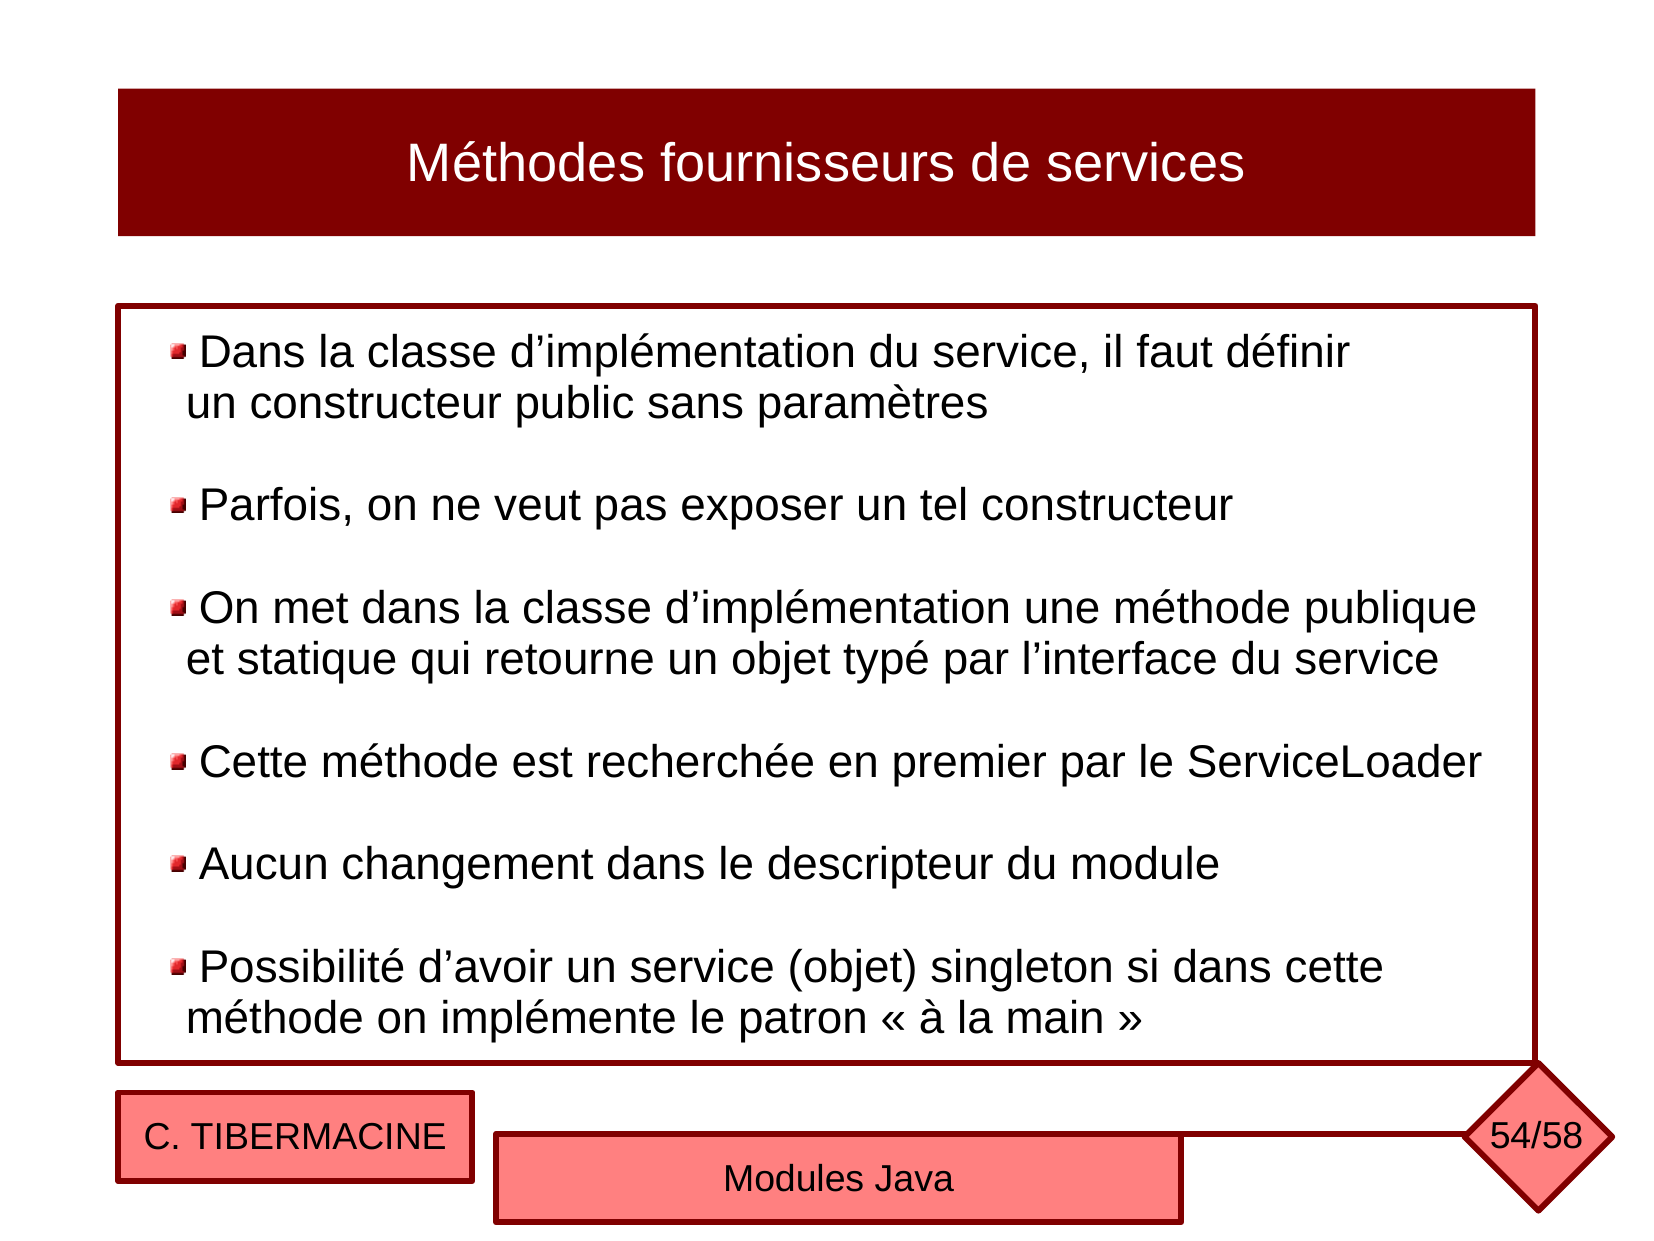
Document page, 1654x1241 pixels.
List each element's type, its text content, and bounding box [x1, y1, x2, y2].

picture [170, 599, 186, 616]
text_box Modules Java [496, 1133, 1182, 1223]
text_box <numéro>/58 [1475, 1107, 1654, 1164]
text_box [1464, 1126, 1475, 1148]
picture [170, 753, 186, 770]
text_box [1491, 1164, 1586, 1211]
picture [170, 497, 186, 513]
text_box Méthodes fournisseurs de services [118, 88, 1536, 237]
picture [170, 343, 186, 359]
text_box C. TIBERMACINE [118, 1092, 473, 1182]
picture [170, 958, 186, 975]
picture [170, 855, 186, 872]
text_box [1494, 1062, 1583, 1107]
text_box Dans la classe d’implémentation du service, il faut définir un constructeur public sans paramètres Parfois, on ne veut pas exposer un tel constructeur On met dans la classe d’implémentation une méthode publique et statique qui retourne un objet typé par l’interface du service Cette méthode est recherchée en premier par le ServiceLoader Aucun changement dans le descripteur du module Possibilité d’avoir un service (objet) singleton si dans cette méthode on implémente le patron « à la main » [118, 305, 1536, 1063]
